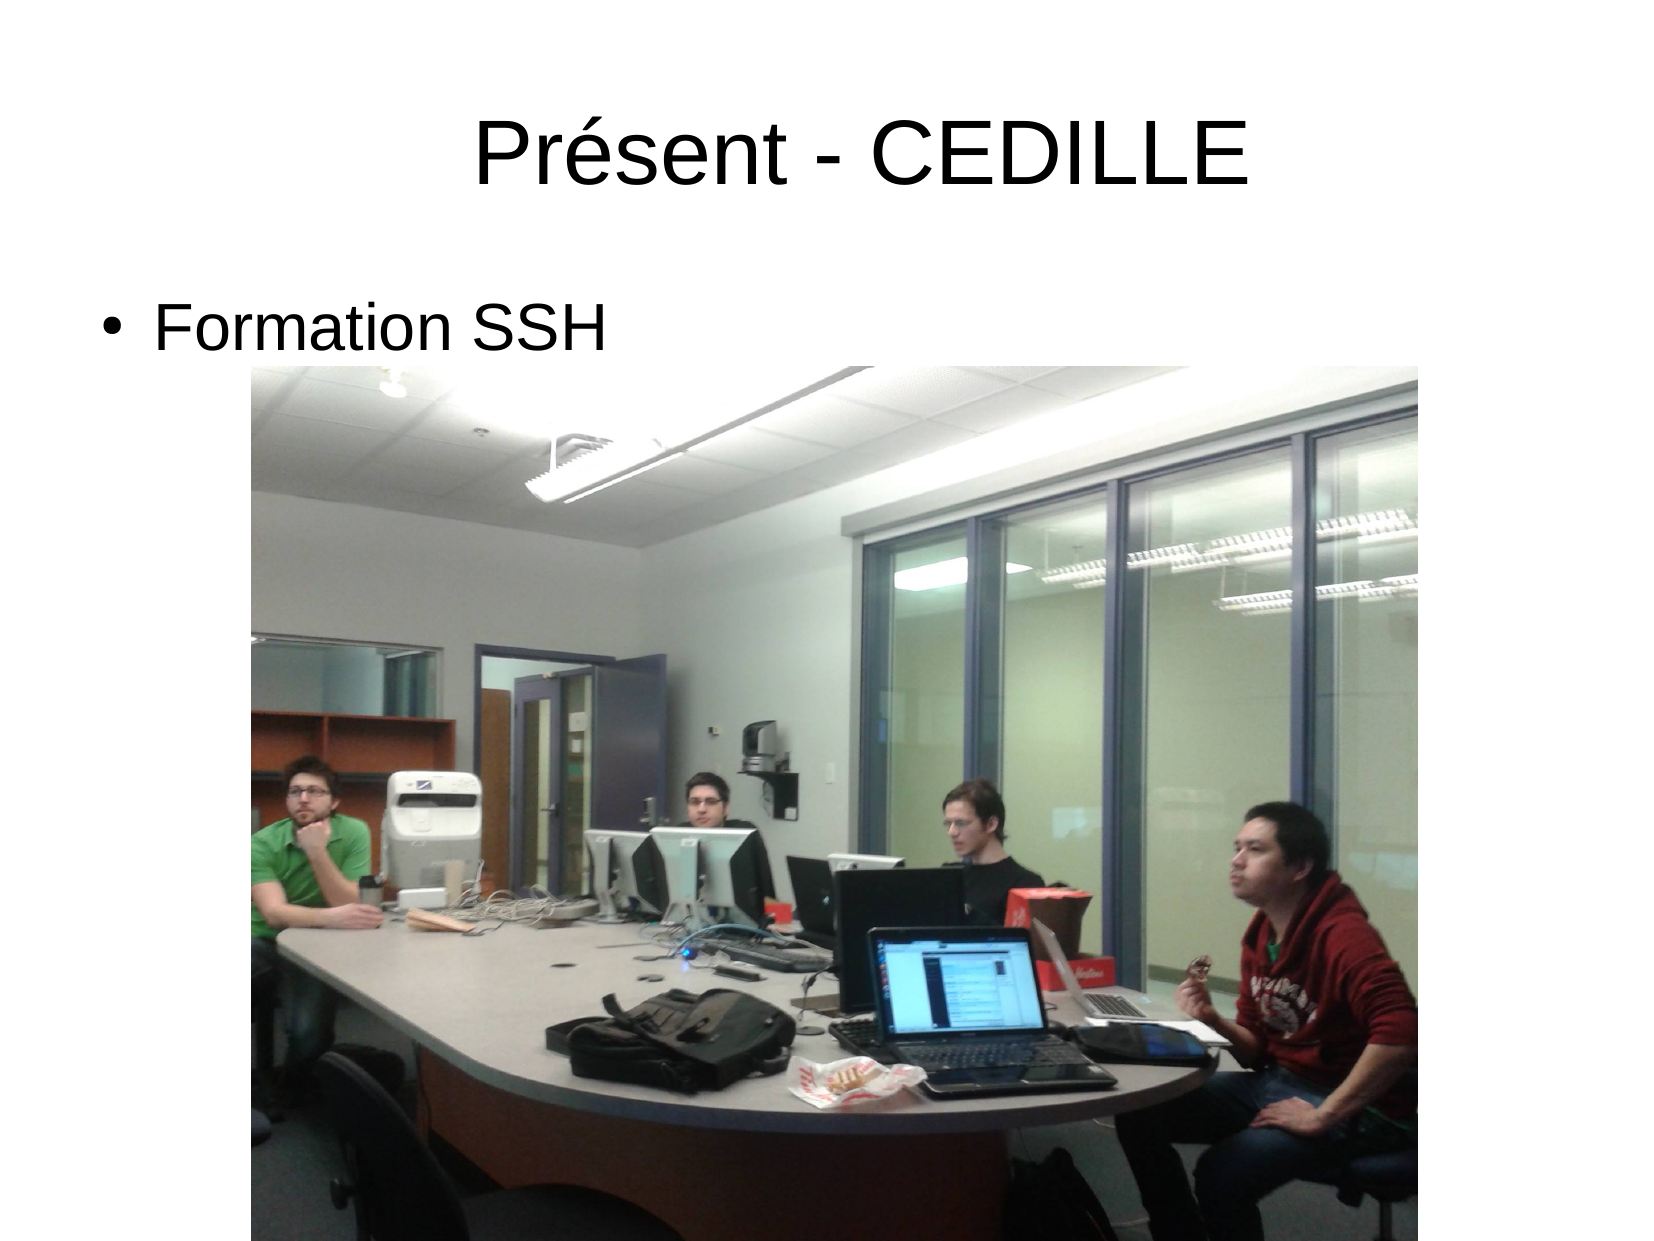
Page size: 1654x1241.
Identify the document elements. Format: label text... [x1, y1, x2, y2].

list Formation SSH [82, 290, 1571, 1010]
picture [251, 366, 1418, 1241]
title Présent - CEDILLE [82, 49, 1571, 257]
